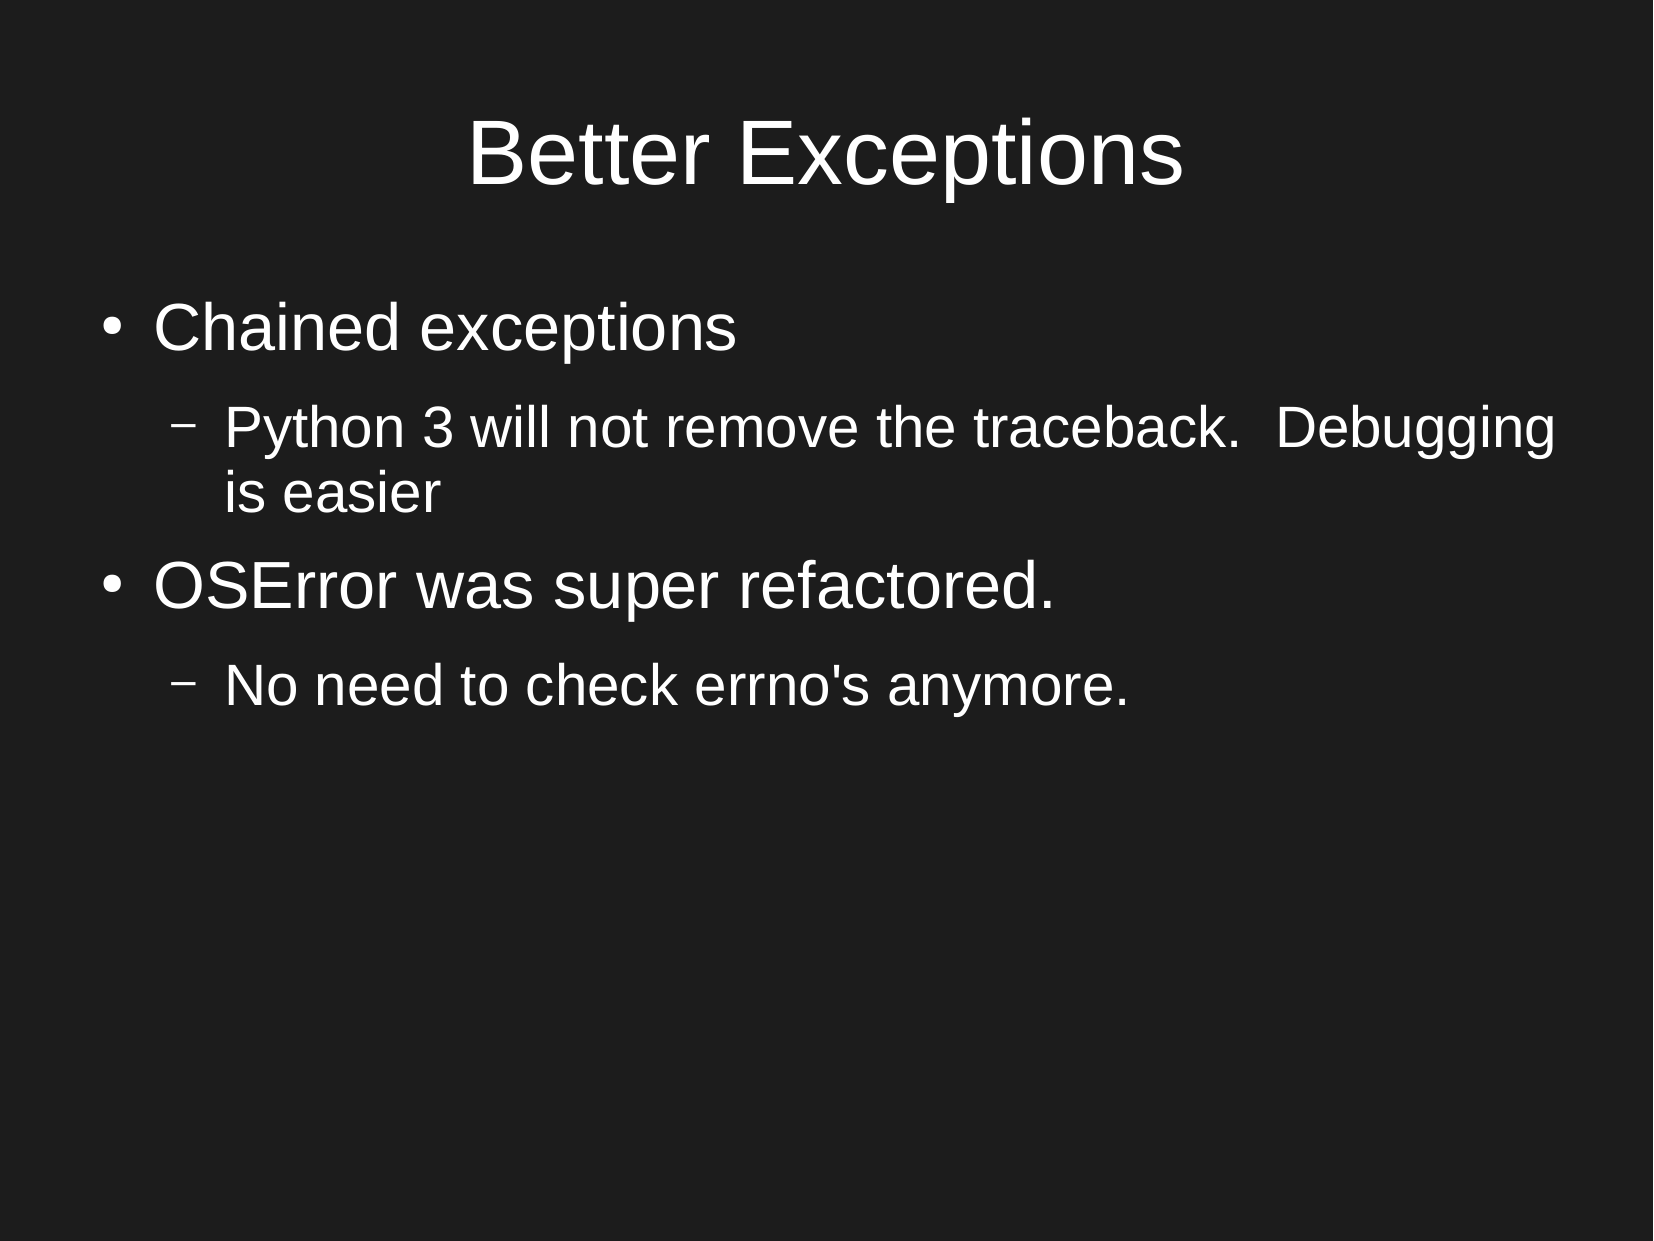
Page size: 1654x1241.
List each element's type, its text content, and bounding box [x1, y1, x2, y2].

list Chained exceptions Python 3 will not remove the traceback. Debugging is easier OSError was super refactored. No need to check errno's anymore. [82, 290, 1571, 1010]
title Better Exceptions [82, 49, 1571, 257]
